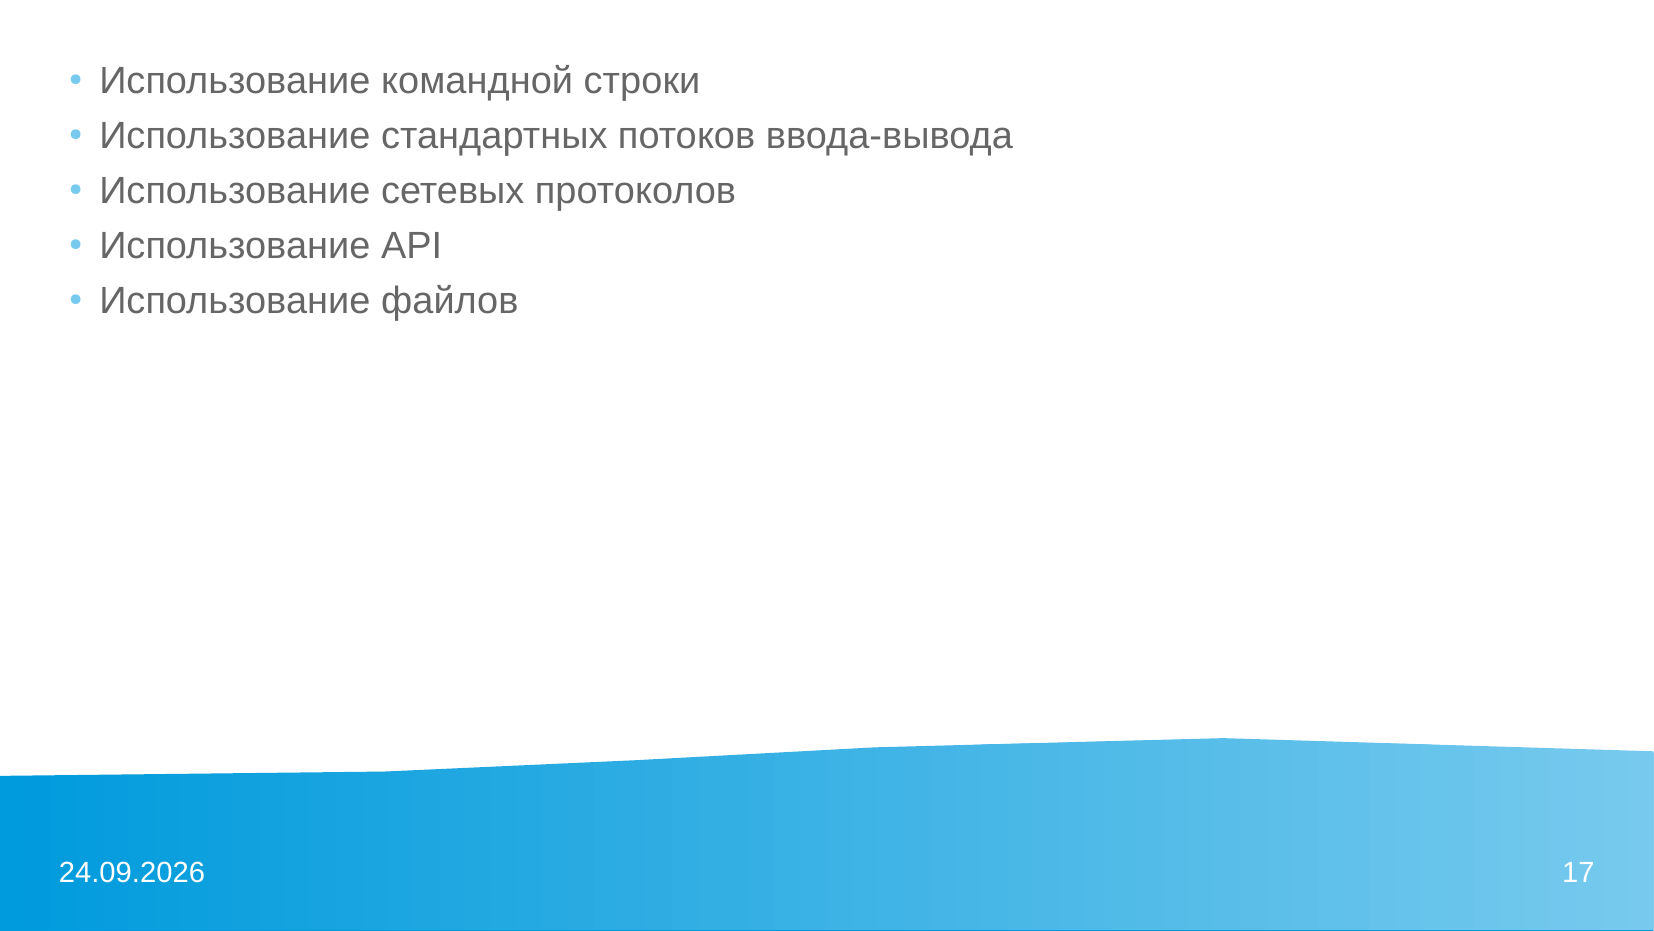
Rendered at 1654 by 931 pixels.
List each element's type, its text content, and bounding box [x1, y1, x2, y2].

list Использование командной строки Использование стандартных потоков ввода-вывода Использование сетевых протоколов Использование API Использование файлов [59, 59, 1595, 325]
